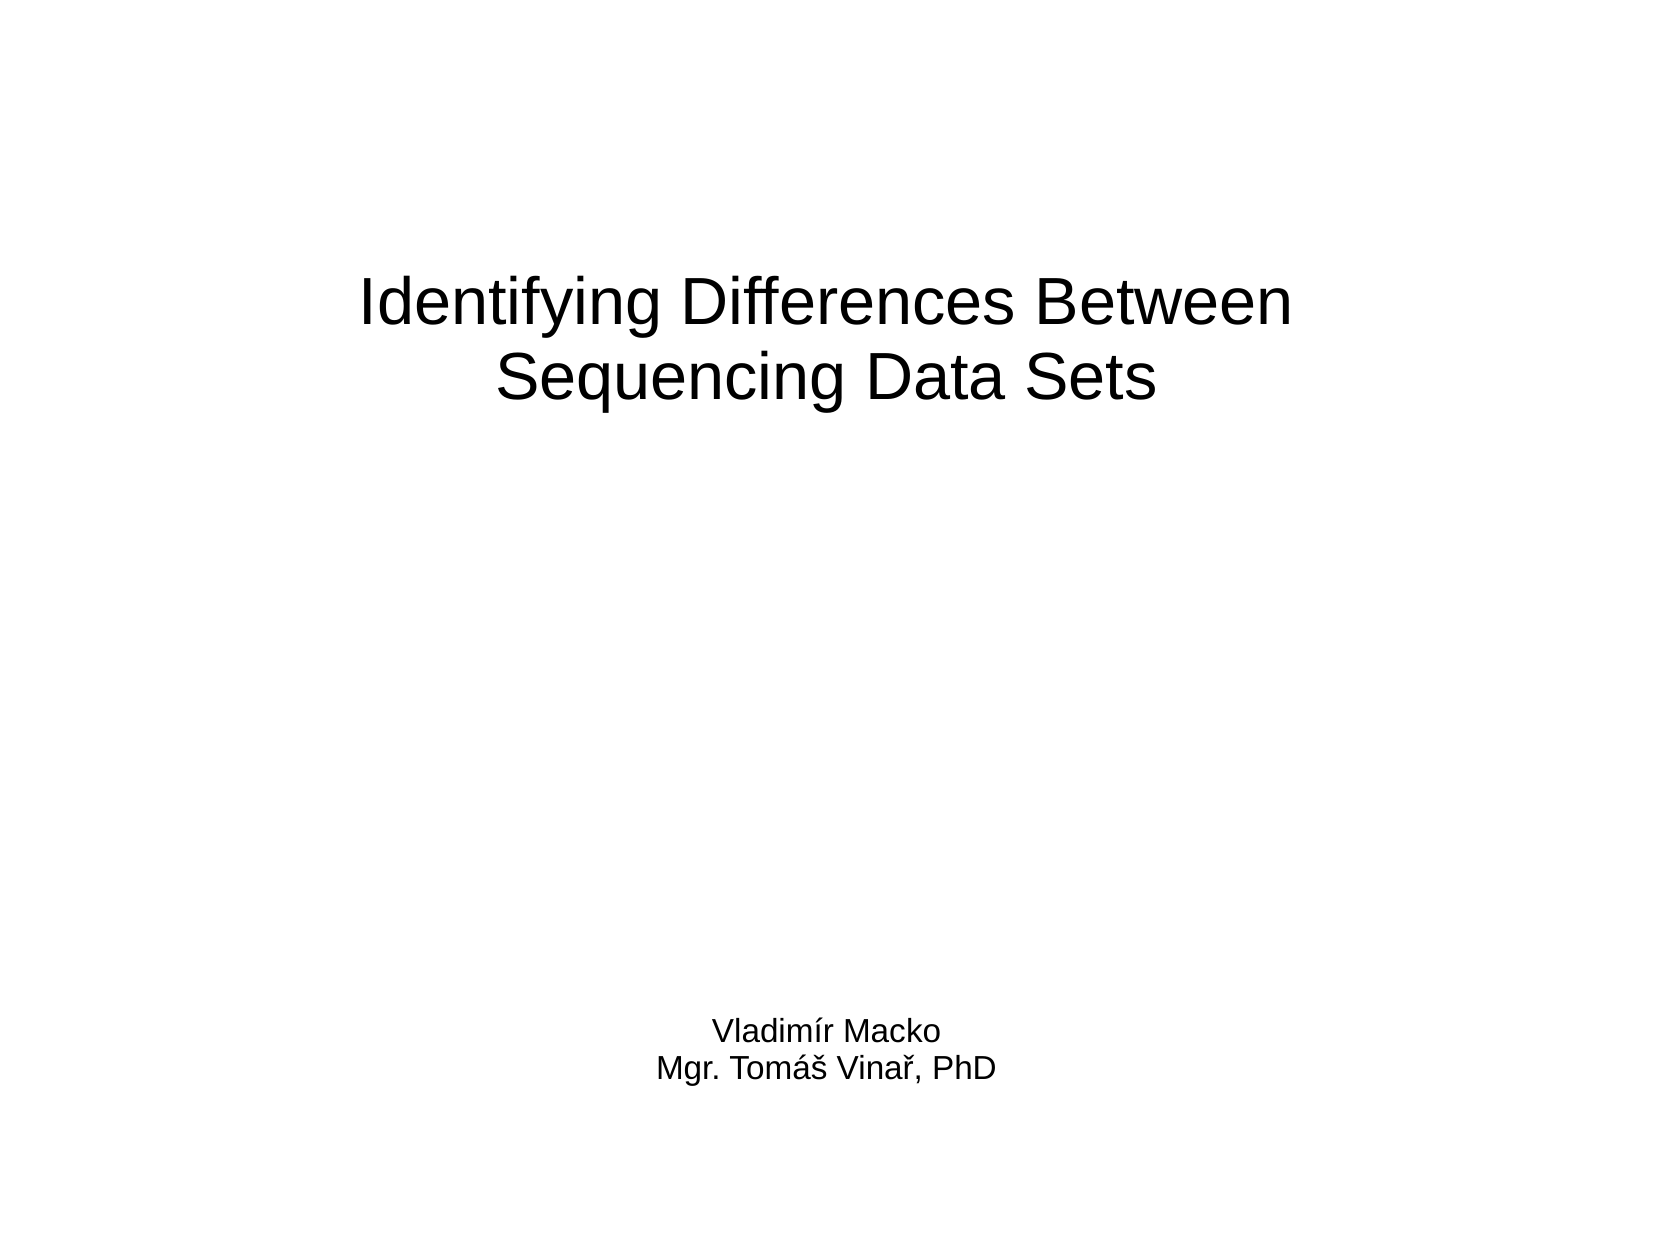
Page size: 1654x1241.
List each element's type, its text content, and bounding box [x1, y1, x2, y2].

subtitle Identifying Differences Between Sequencing Data Sets Vladimír Macko Mgr. Tomáš Vinař, PhD [82, 195, 1571, 1156]
